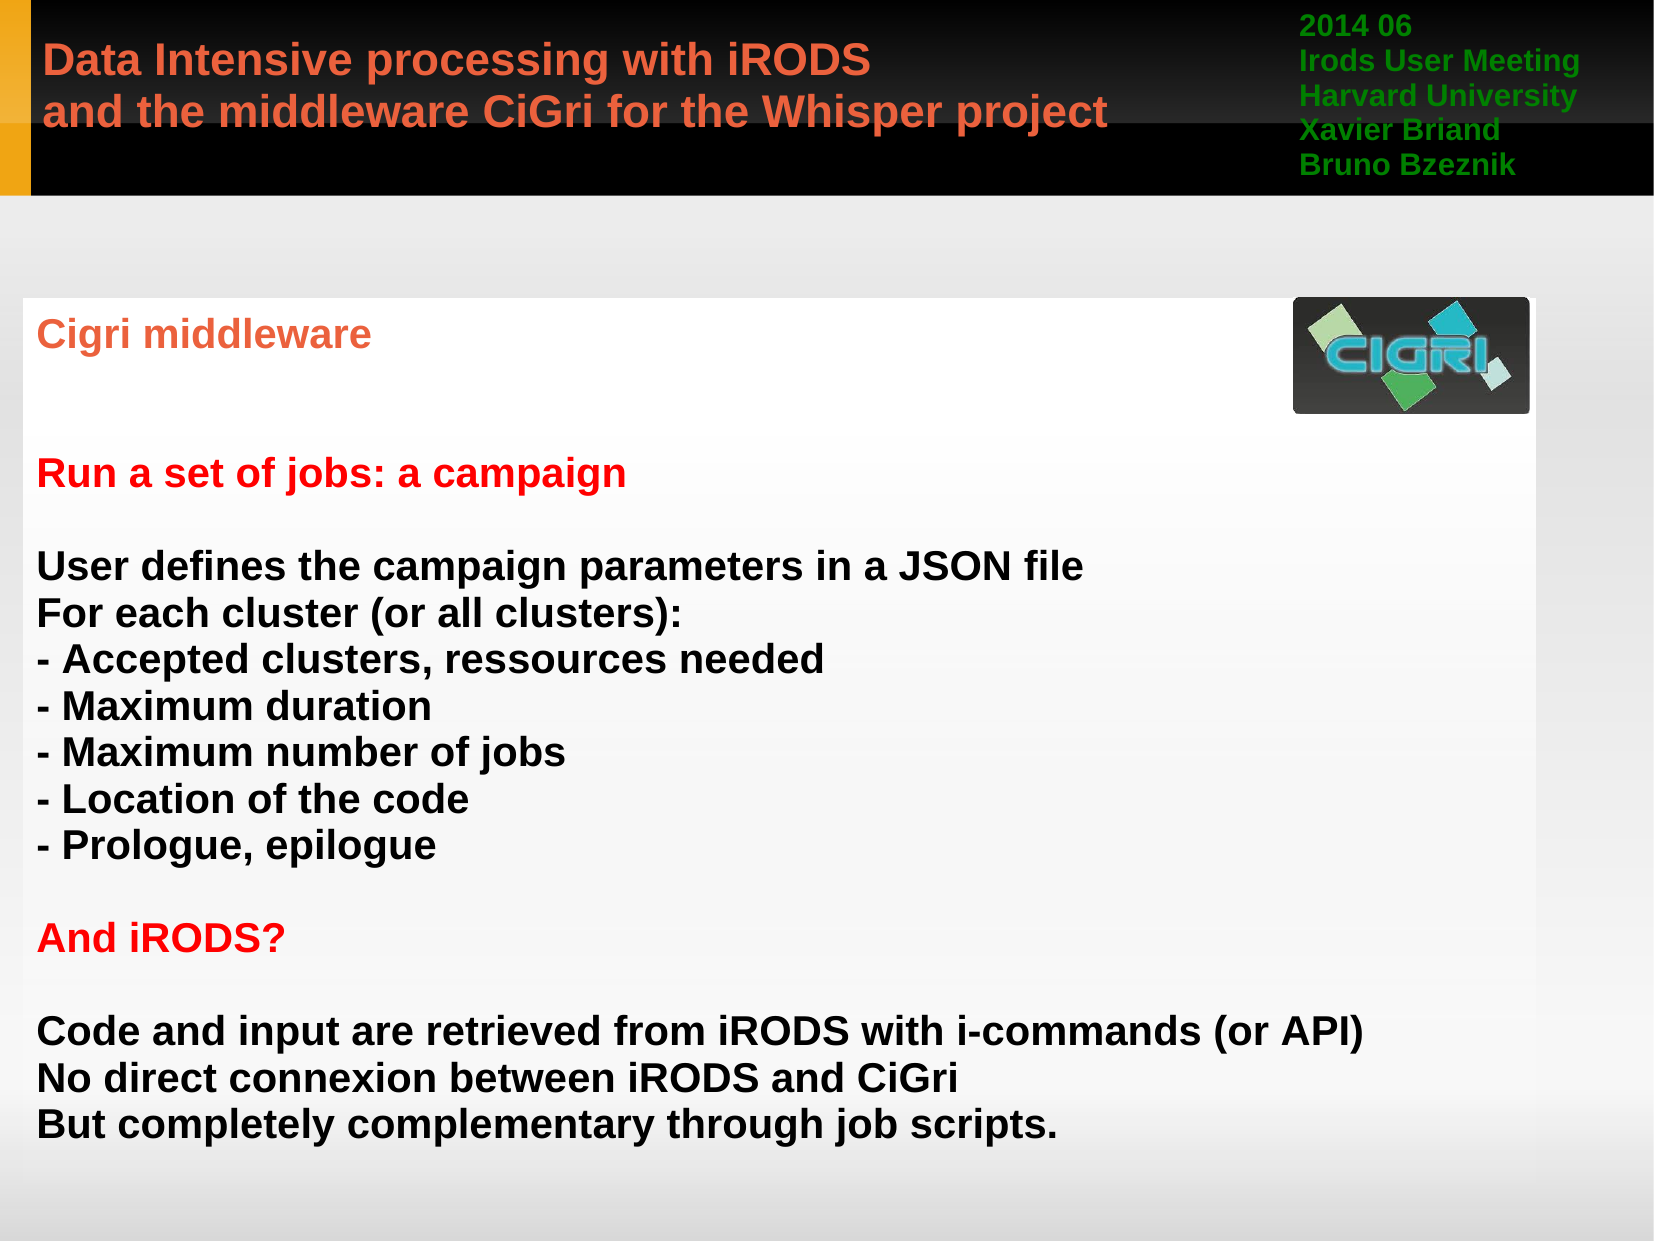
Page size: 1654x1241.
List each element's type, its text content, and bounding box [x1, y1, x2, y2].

picture [818, 49, 833, 59]
picture [219, 54, 228, 59]
list Cigri middleware Run a set of jobs: a campaign User defines the campaign parameters in a JSON file For each cluster (or all clusters): - Accepted clusters, ressources needed - Maximum duration - Maximum number of jobs - Location of the code - Prologue, epilogue And iRODS? Code and input are retrieved from iRODS with i-commands (or API) No direct connexion between iRODS and CiGri But completely complementary through job scripts. [23, 298, 1536, 1211]
picture [749, 49, 763, 58]
picture [52, 49, 67, 59]
picture [336, 54, 345, 59]
picture [0, 0, 1654, 1241]
picture [781, 48, 799, 59]
picture [473, 54, 482, 59]
title Data Intensive processing with iRODS and the middleware CiGri for the Whisper project [29, 59, 1365, 266]
picture [420, 55, 430, 59]
title 2014 06 Irods User Meeting Harvard University Xavier Briand Bruno Bzeznik [1299, 41, 1654, 219]
